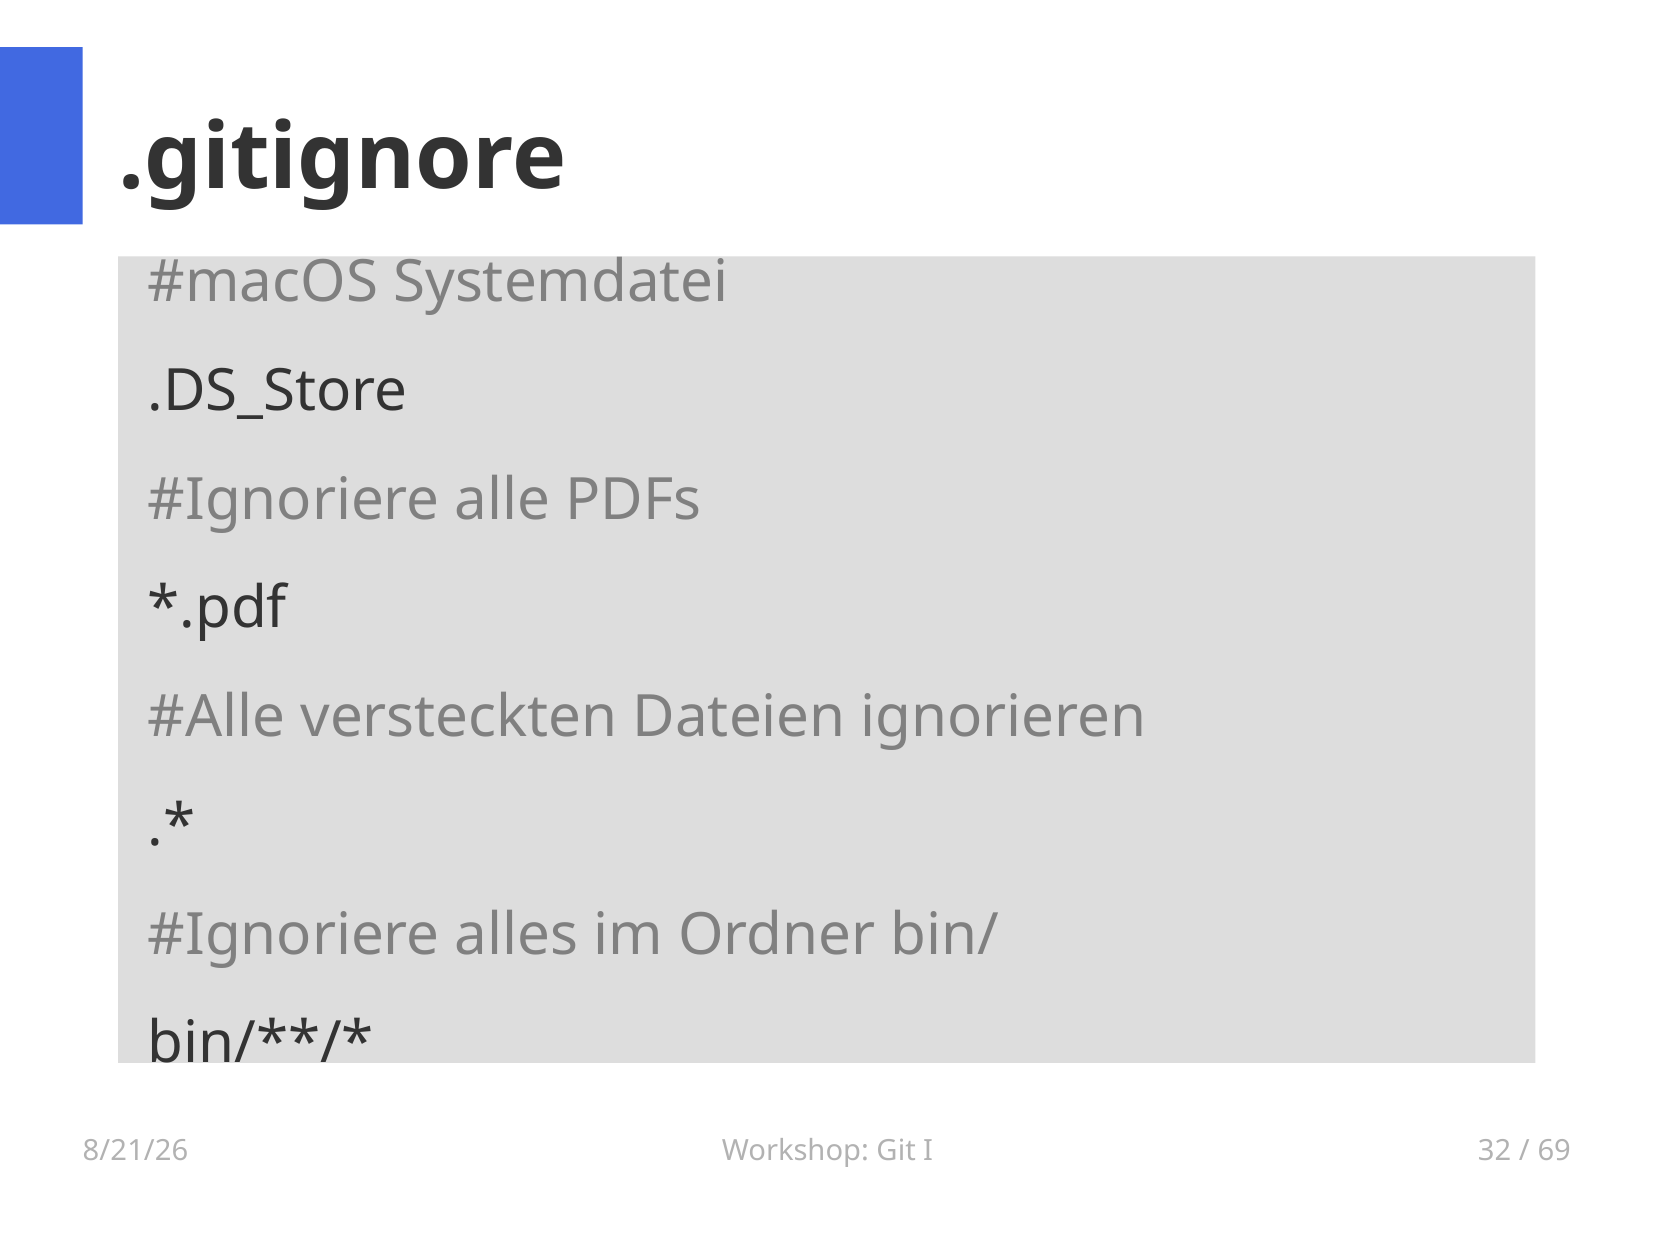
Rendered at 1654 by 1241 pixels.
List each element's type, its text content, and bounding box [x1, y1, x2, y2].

list #macOS Systemdatei .DS_Store #Ignoriere alle PDFs *.pdf #Alle versteckten Dateien ignorieren .* #Ignoriere alles im Ordner bin/ bin/**/* [118, 256, 1536, 1063]
title .gitignore [118, 49, 1571, 257]
